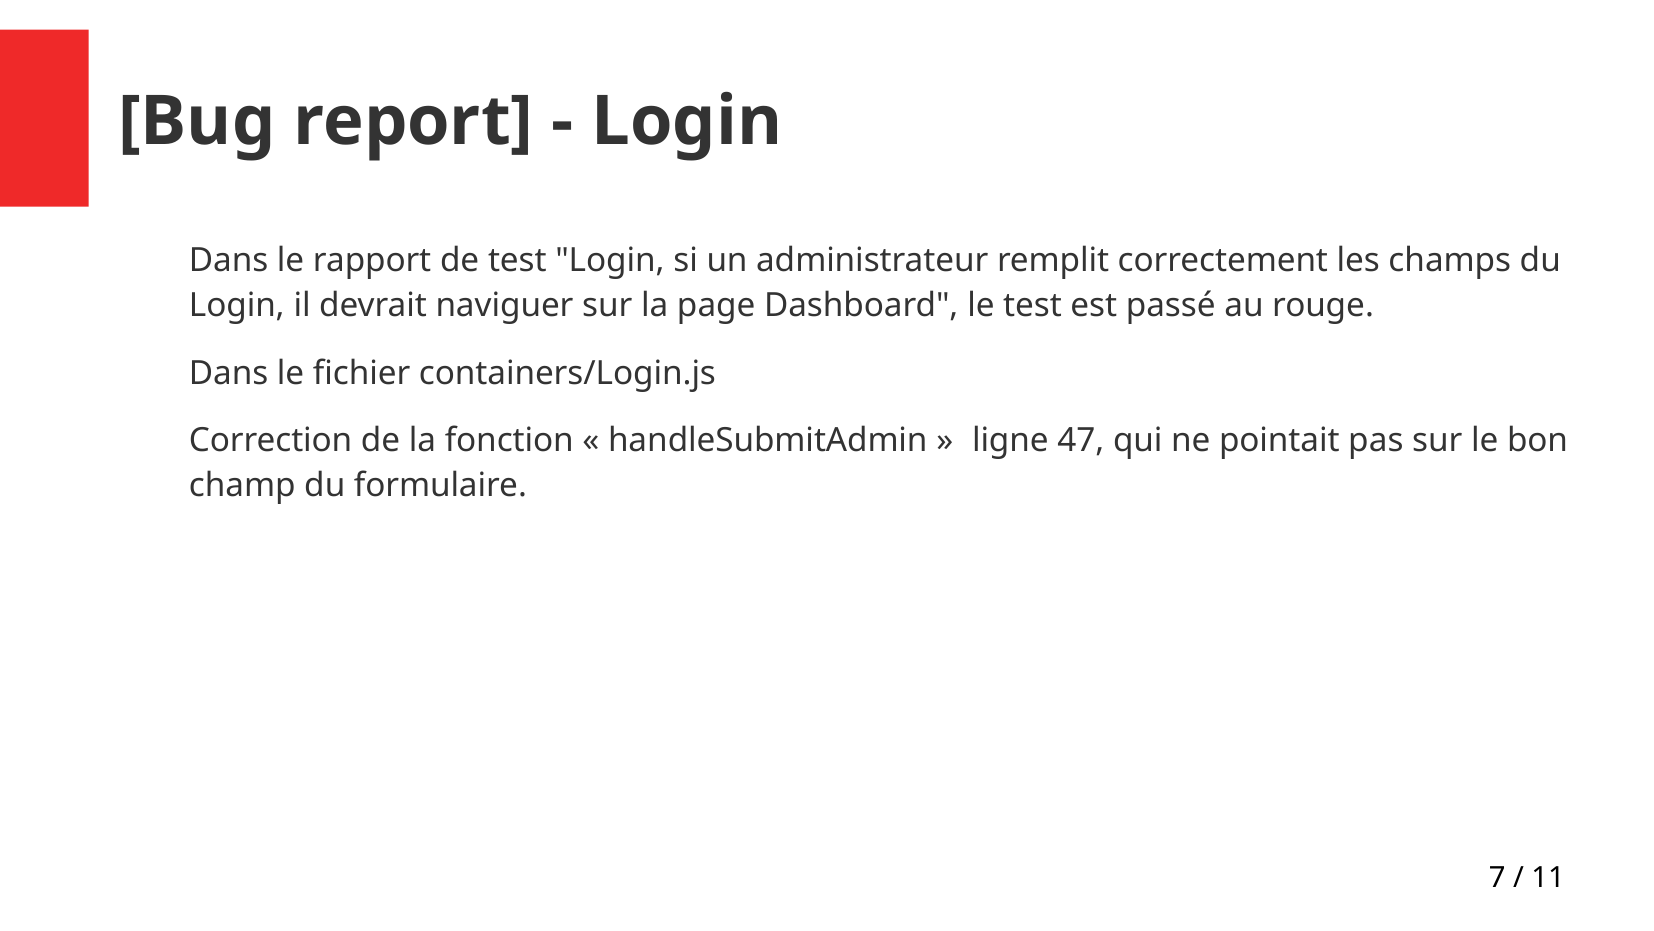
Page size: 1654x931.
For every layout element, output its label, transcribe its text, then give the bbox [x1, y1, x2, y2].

title [Bug report] - Login [118, 29, 1595, 207]
list Dans le rapport de test "Login, si un administrateur remplit correctement les champs du Login, il devrait naviguer sur la page Dashboard", le test est passé au rouge. Dans le fichier containers/Login.js Correction de la fonction « handleSubmitAdmin » ligne 47, qui ne pointait pas sur le bon champ du formulaire. [118, 236, 1595, 798]
